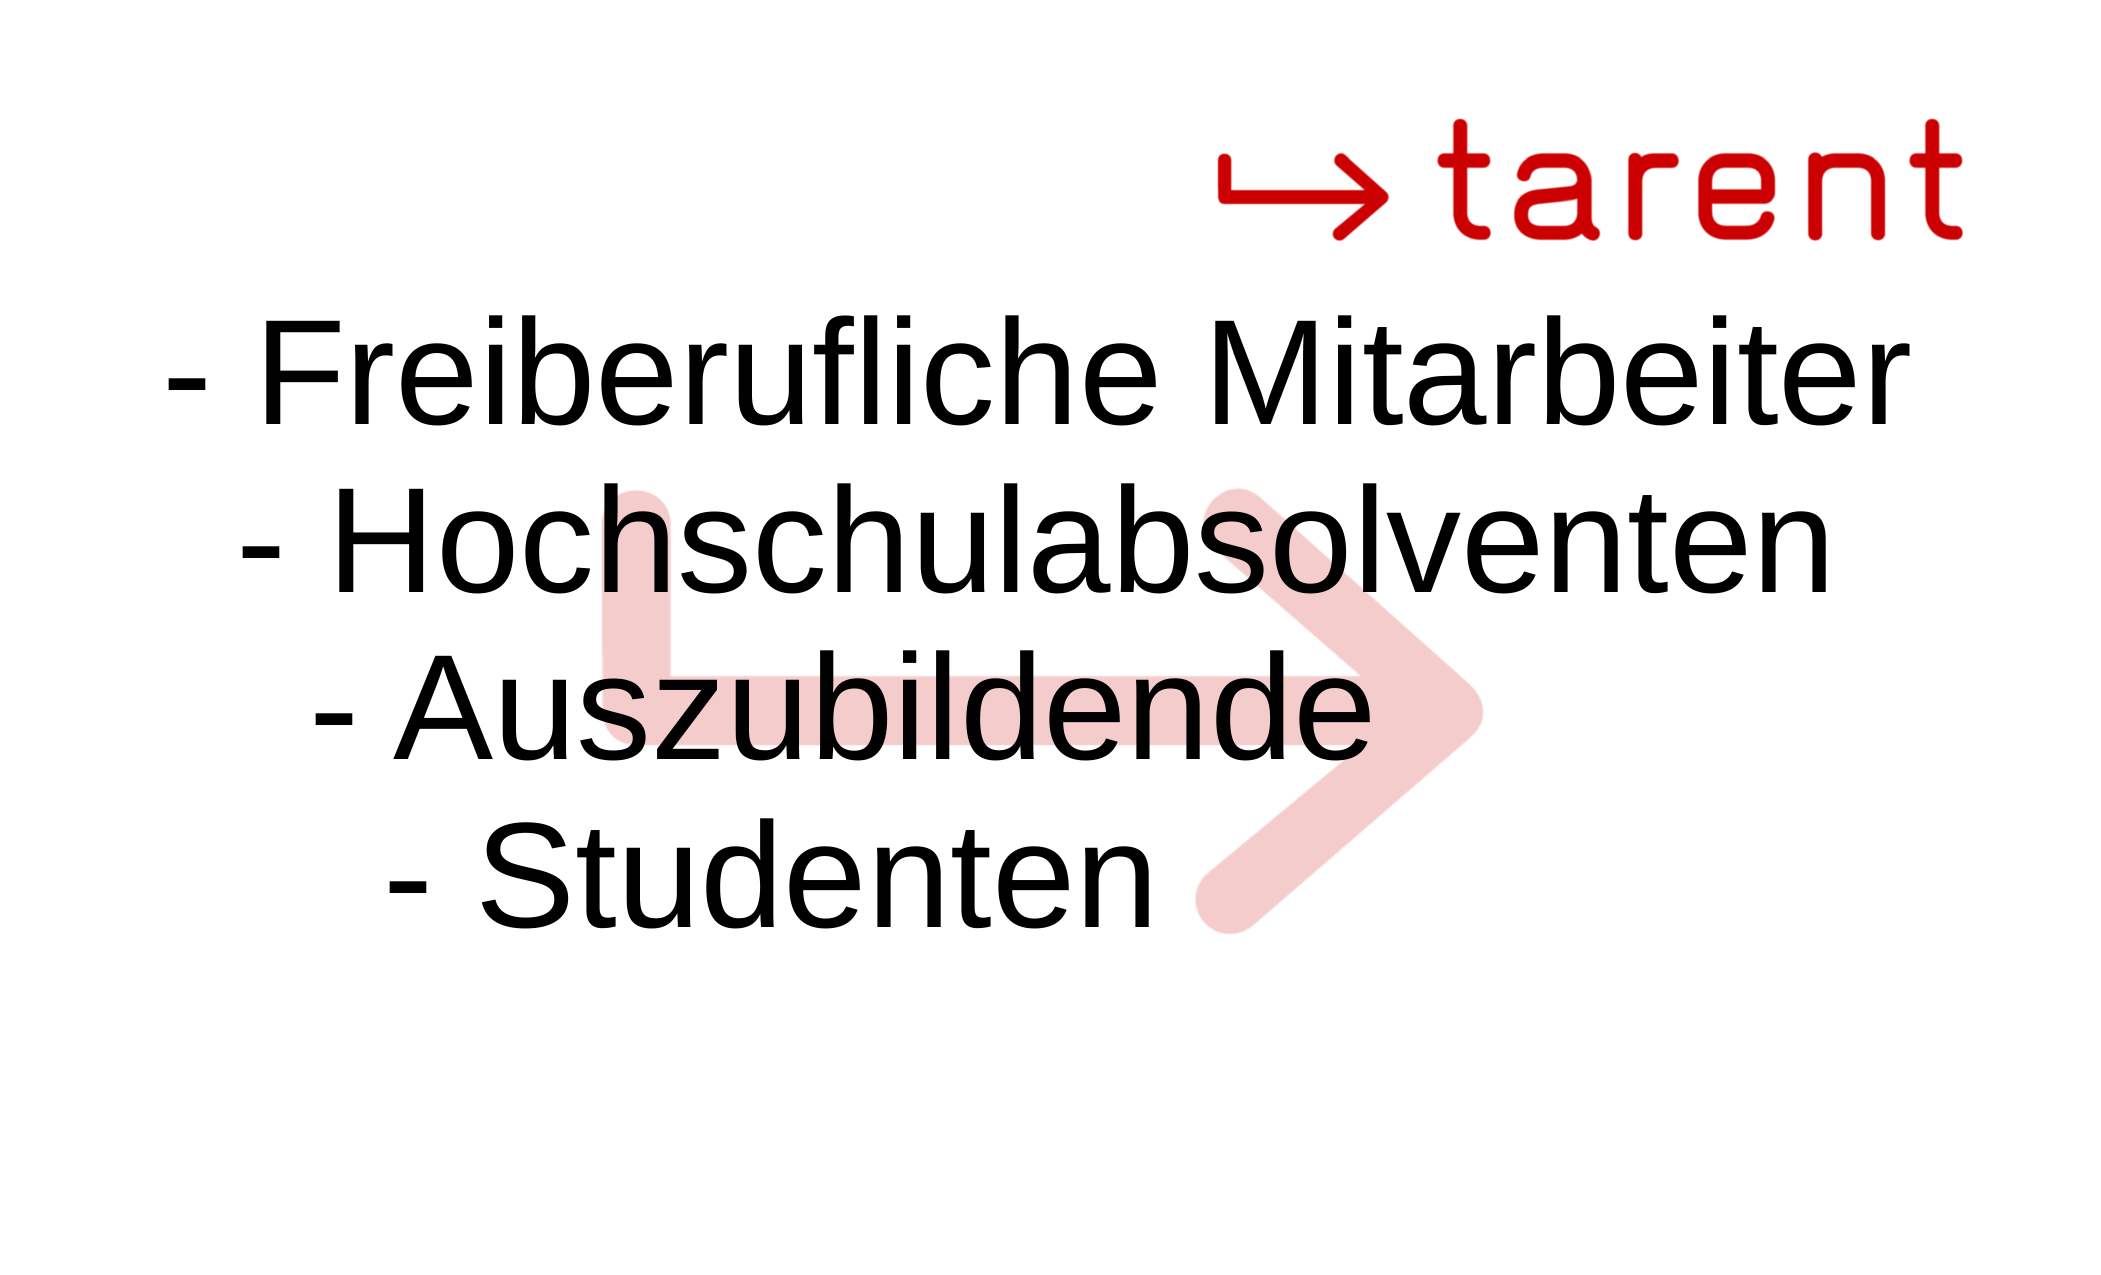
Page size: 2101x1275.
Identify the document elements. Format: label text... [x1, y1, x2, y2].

text_box - Freiberufliche Mitarbeiter - Hochschulabsolventen - Auszubildende - Studenten [147, 113, 2008, 1241]
